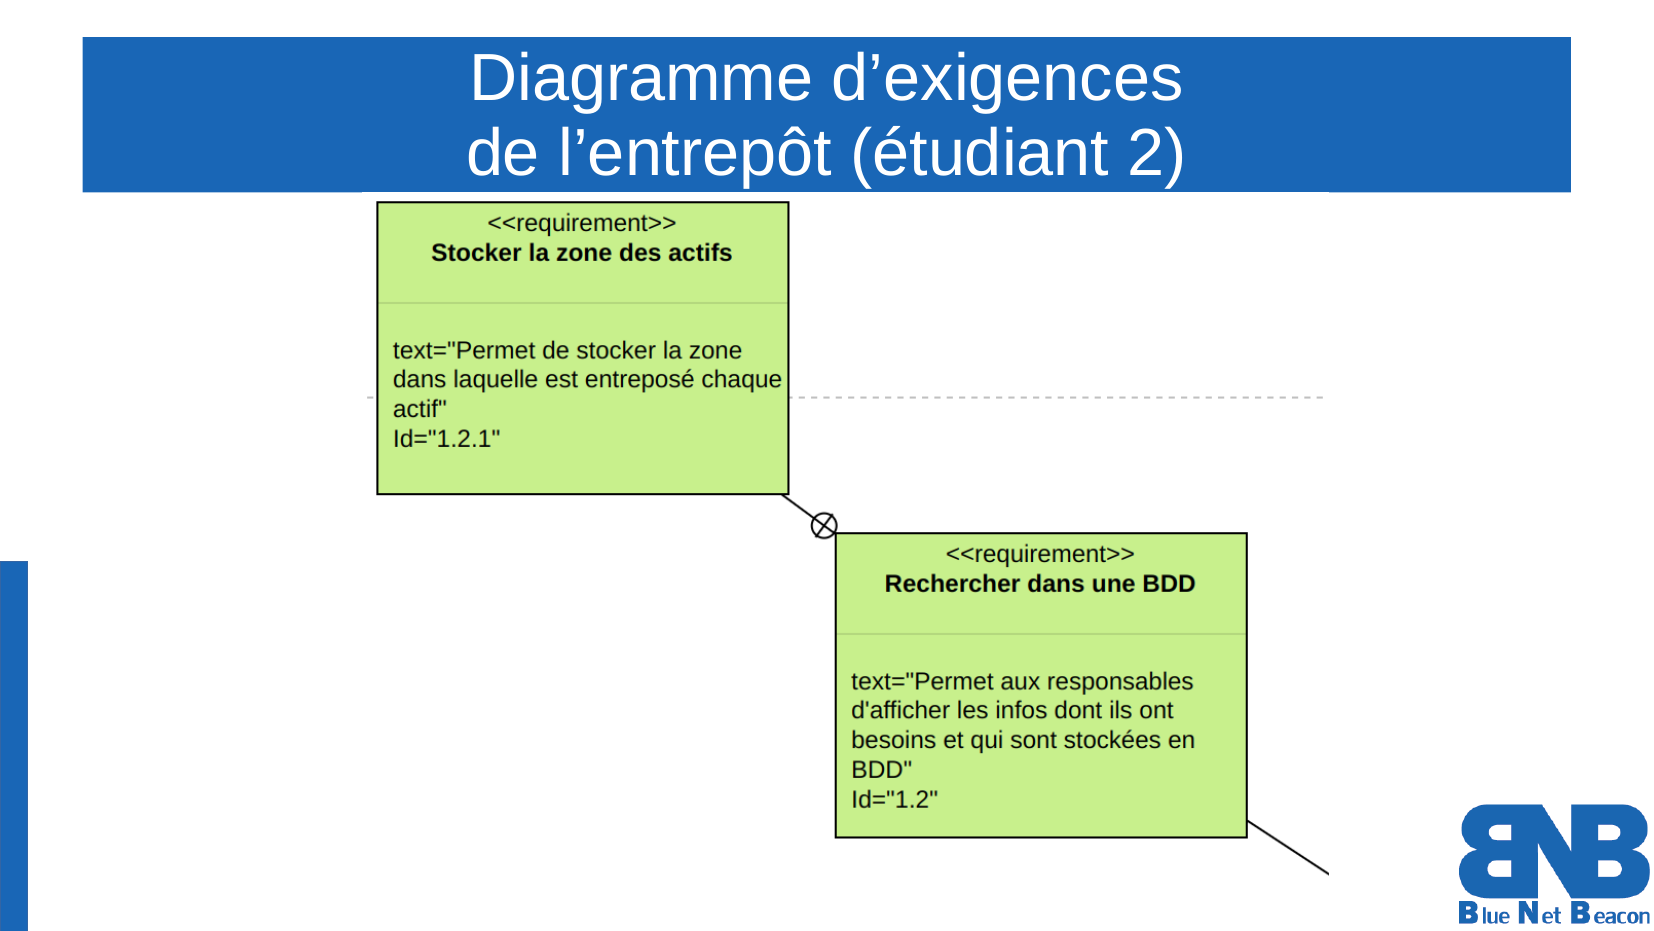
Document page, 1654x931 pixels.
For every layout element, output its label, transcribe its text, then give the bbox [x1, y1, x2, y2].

title Diagramme d’exigences de l’entrepôt (étudiant 2) [82, 37, 1571, 193]
picture [1459, 797, 1650, 930]
text_box [0, 561, 28, 931]
picture [362, 192, 1329, 893]
